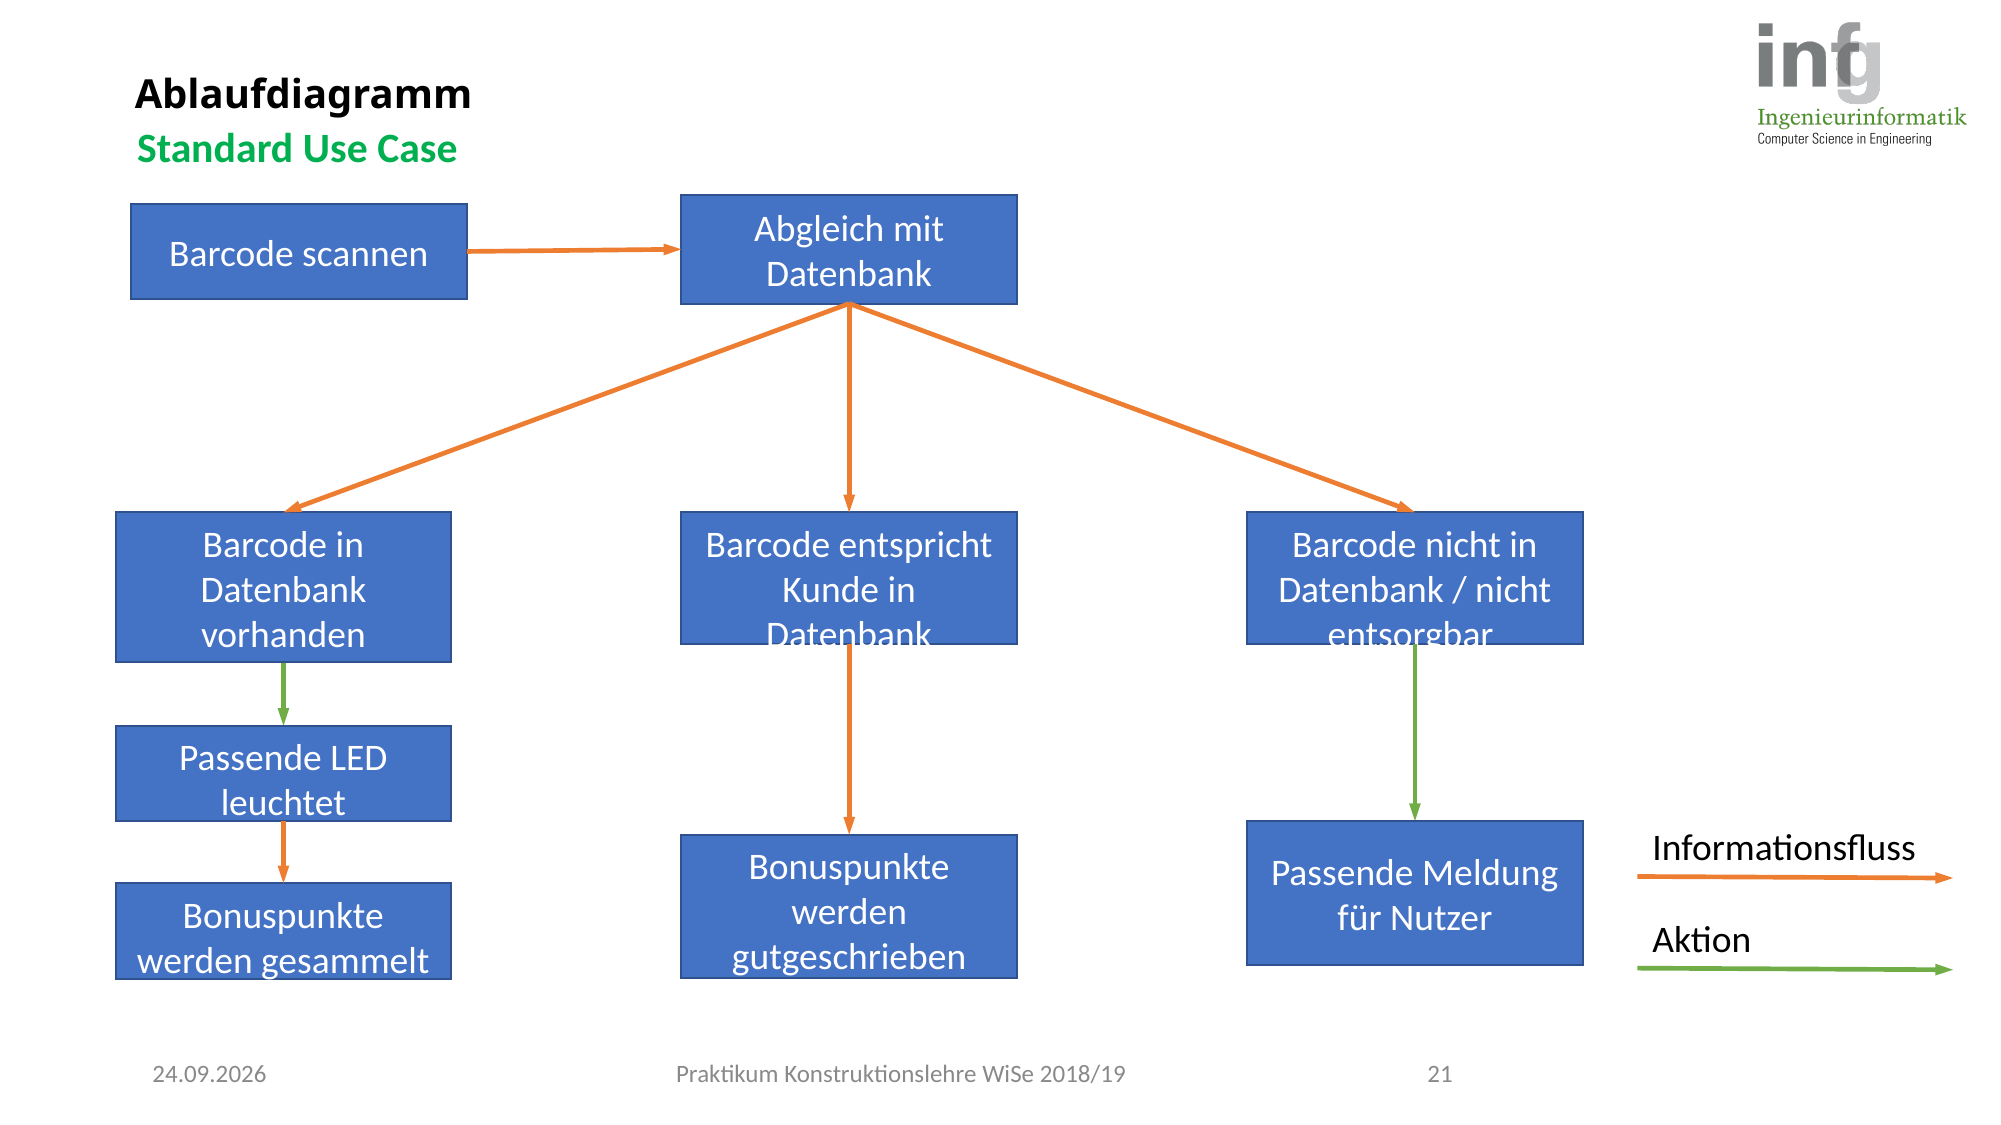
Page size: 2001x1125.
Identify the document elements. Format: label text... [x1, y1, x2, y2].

text_box Abgleich mit Datenbank [681, 195, 1017, 304]
title Ablaufdiagramm [0, 22, 824, 125]
text_box Barcode nicht in Datenbank / nicht entsorgbar [1247, 512, 1583, 644]
text_box Barcode in Datenbank vorhanden [116, 512, 451, 662]
text_box Aktion [1637, 907, 1768, 969]
text_box Bonuspunkte werden gutgeschrieben [681, 835, 1017, 978]
text_box Praktikum Konstruktionslehre WiSe 2018/19 [403, 1042, 1400, 1103]
text_box Standard Use Case [122, 113, 476, 180]
text_box Barcode scannen [131, 204, 467, 299]
text_box Barcode entspricht Kunde in Datenbank [681, 512, 1017, 644]
text_box Passende LED leuchtet [116, 726, 451, 821]
text_box Informationsfluss [1637, 815, 1935, 877]
text_box 10.01.2019 [137, 1042, 403, 1103]
text_box 21 [1412, 1042, 1863, 1103]
text_box Passende Meldung für Nutzer [1247, 821, 1583, 965]
text_box Bonuspunkte werden gesammelt [116, 883, 451, 979]
